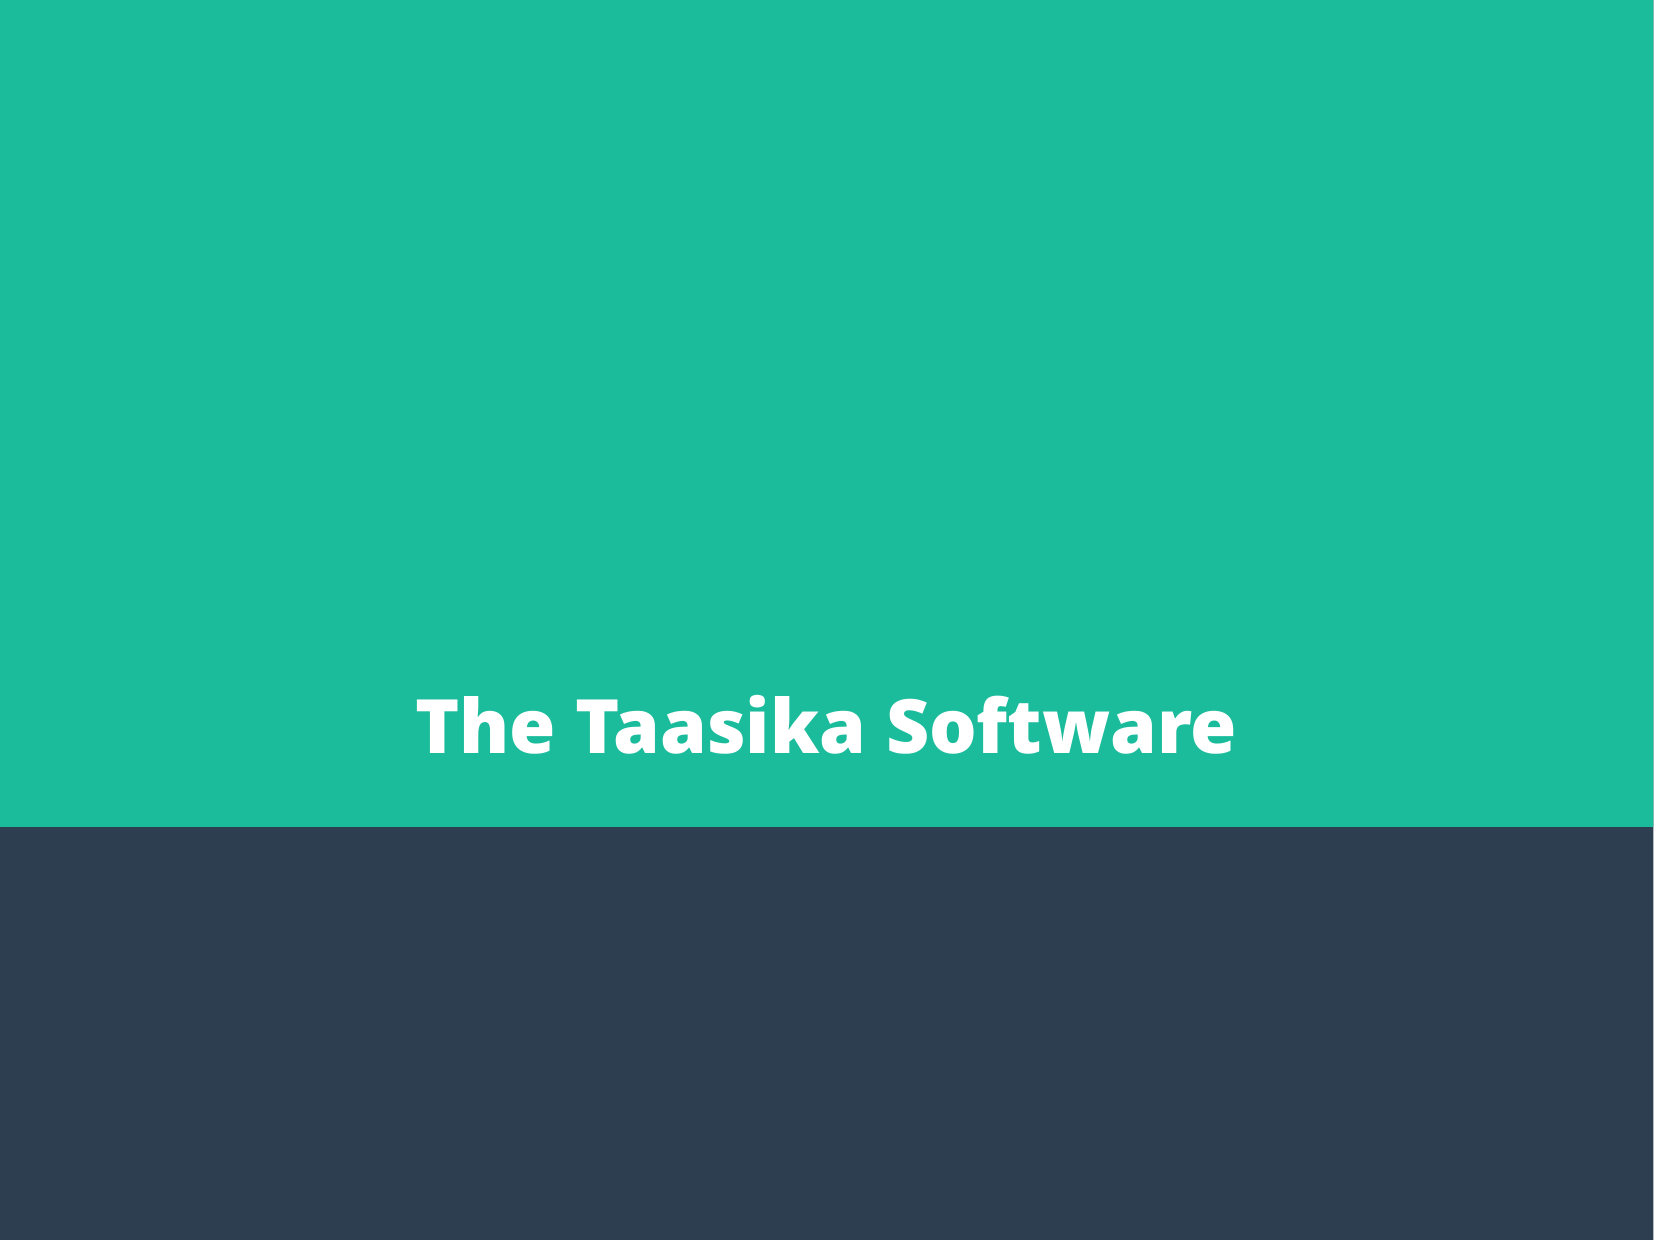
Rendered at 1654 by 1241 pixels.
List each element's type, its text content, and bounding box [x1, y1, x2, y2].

title The Taasika Software [59, 620, 1595, 778]
